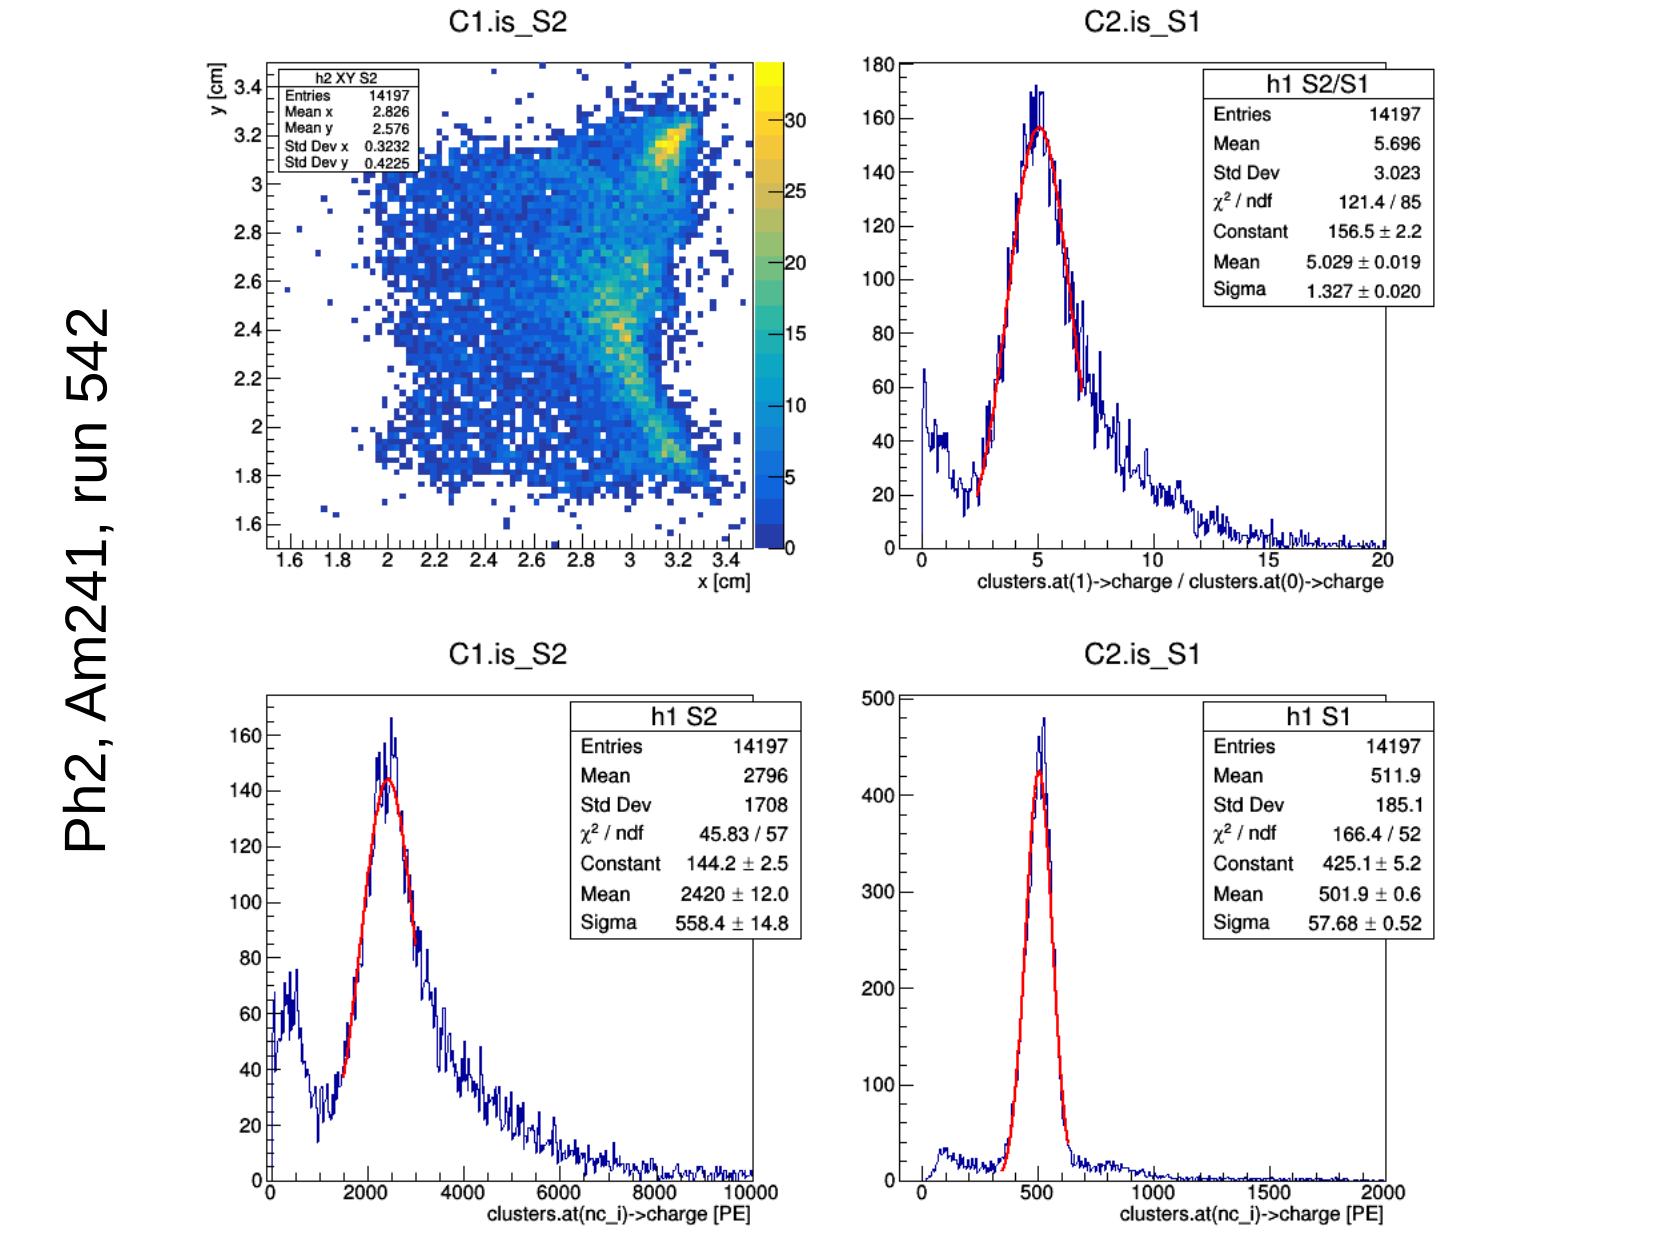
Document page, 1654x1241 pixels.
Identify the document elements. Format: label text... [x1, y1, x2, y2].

picture [205, 0, 1448, 1239]
text_box Ph2, Am241, run 542 [45, 240, 181, 922]
